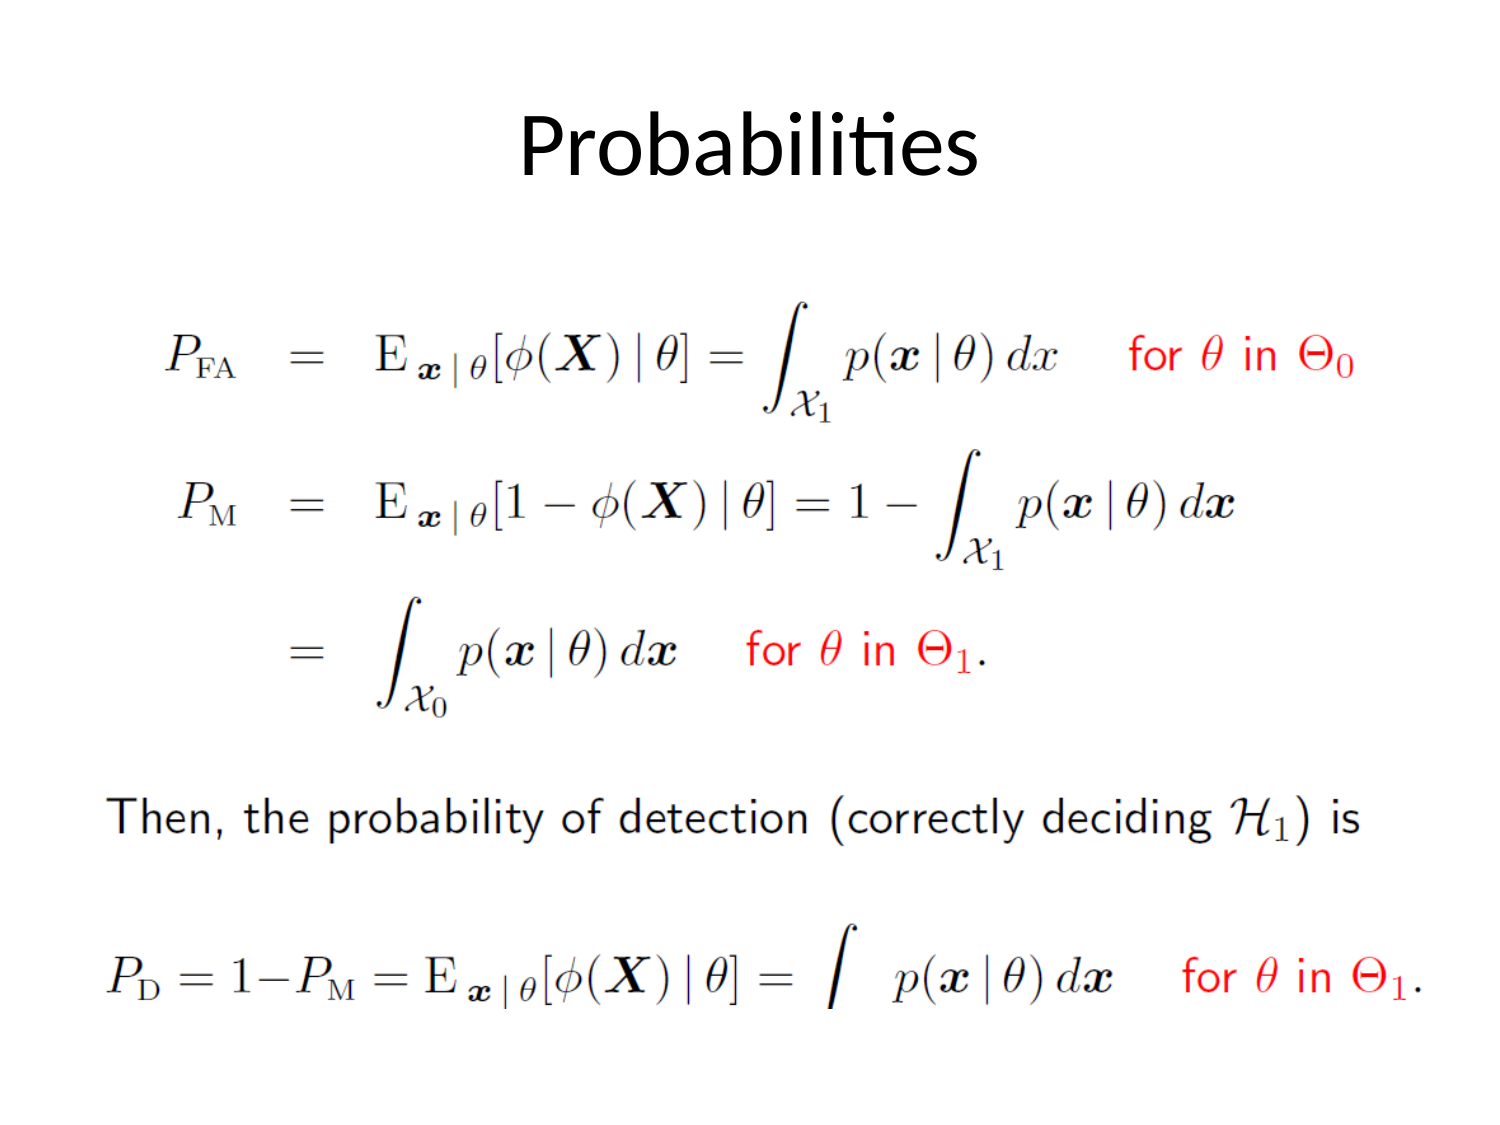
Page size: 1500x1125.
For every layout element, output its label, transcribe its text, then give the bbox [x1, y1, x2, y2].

title Probabilities [75, 45, 1425, 233]
picture [64, 270, 1434, 1009]
